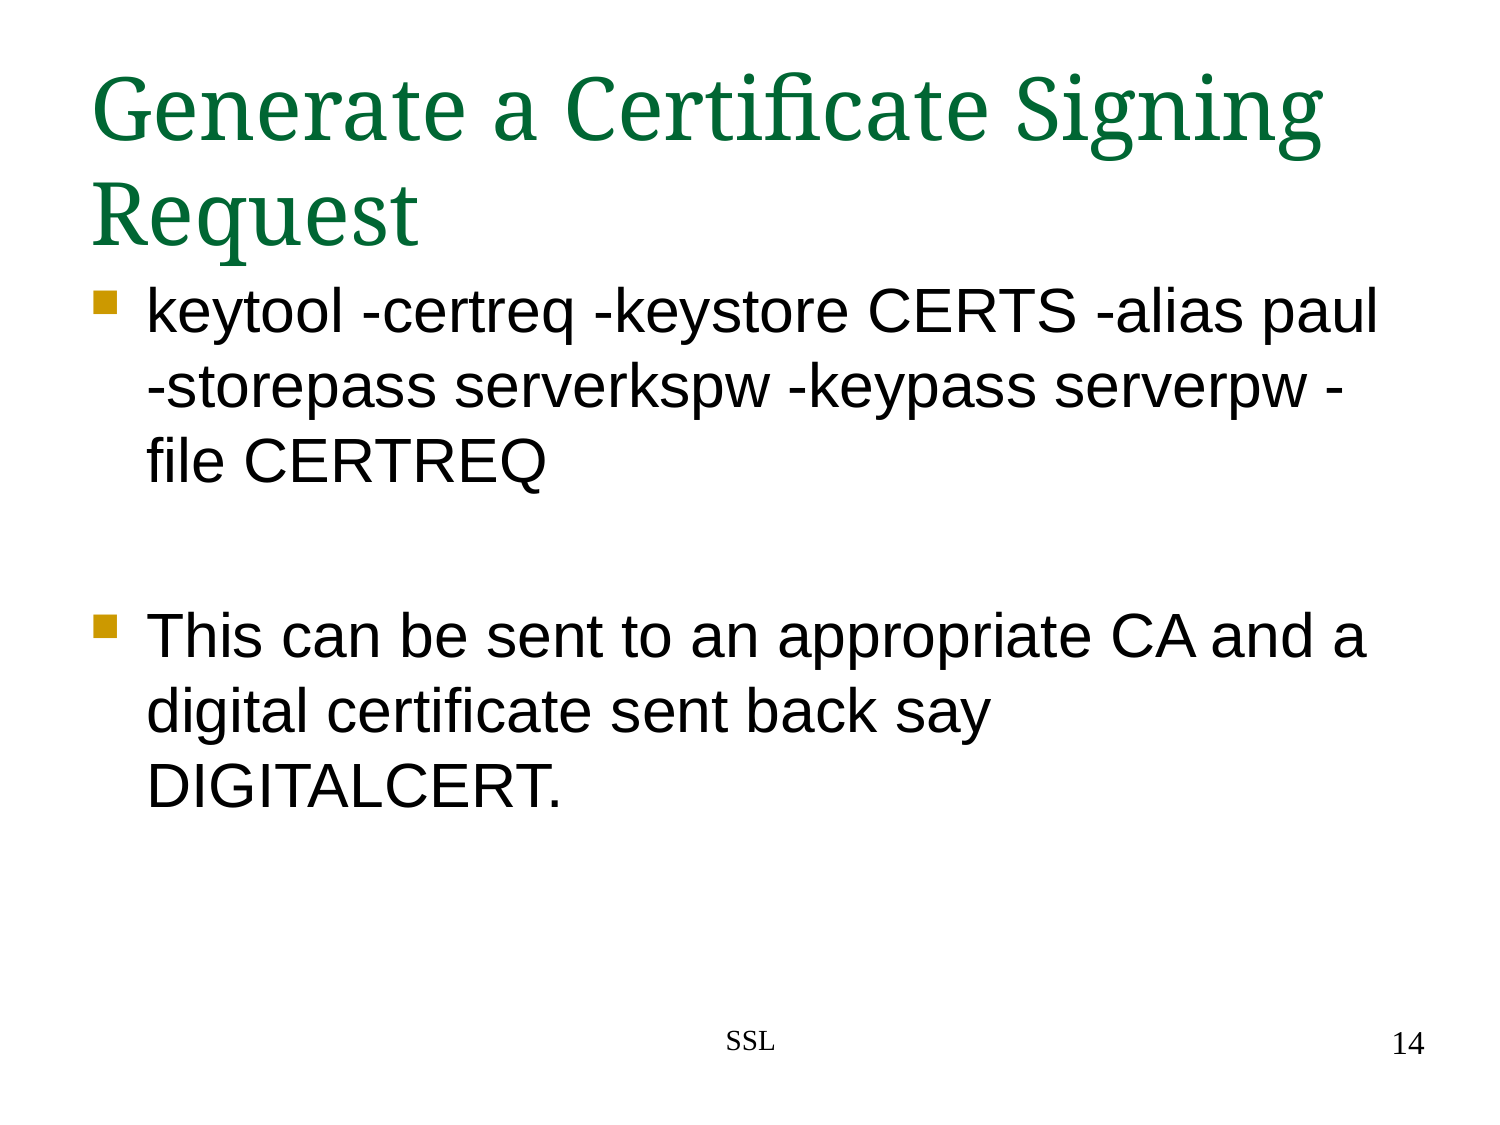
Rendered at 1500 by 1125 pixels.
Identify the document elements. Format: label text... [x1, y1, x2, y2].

list keytool -certreq -keystore CERTS -alias paul -storepass serverkspw -keypass serverpw -file CERTREQ This can be sent to an appropriate CA and a digital certificate sent back say DIGITALCERT. [75, 262, 1425, 1006]
title Generate a Certificate Signing Request [75, 45, 1425, 233]
